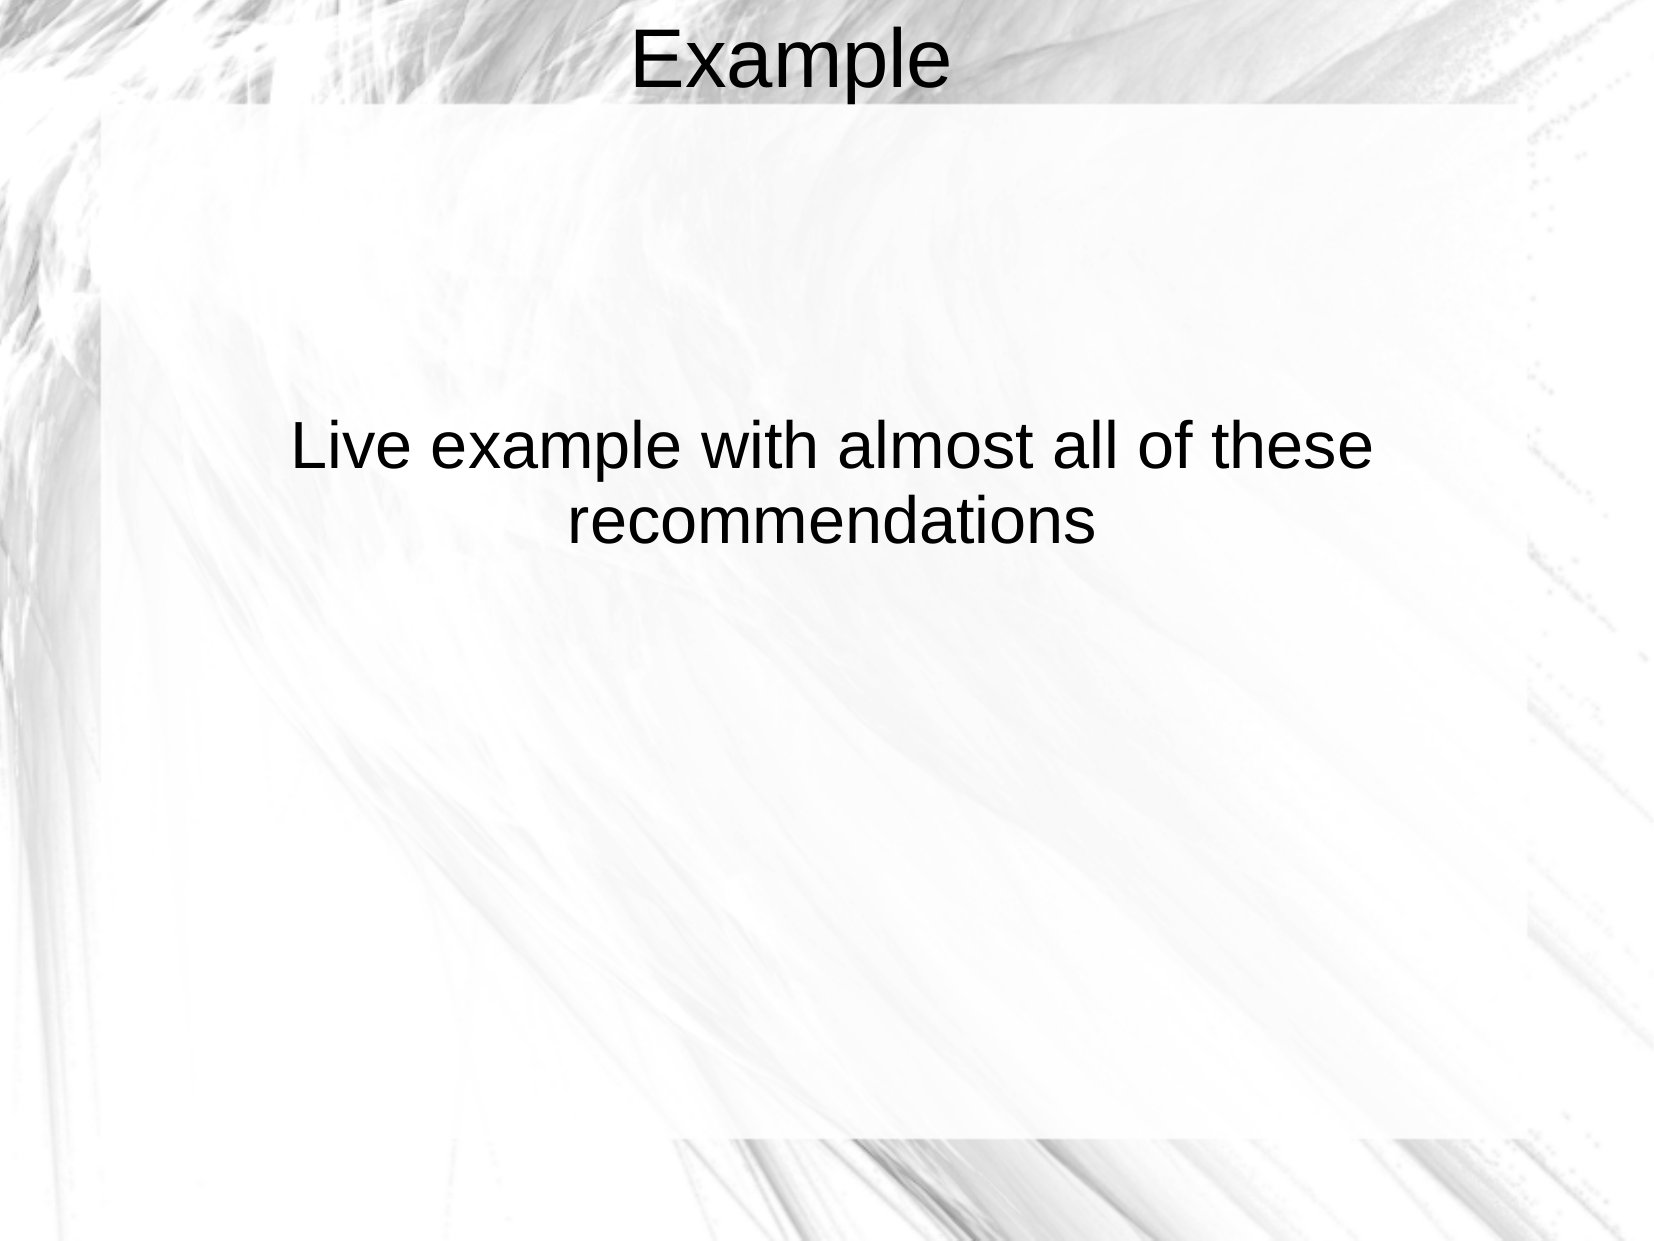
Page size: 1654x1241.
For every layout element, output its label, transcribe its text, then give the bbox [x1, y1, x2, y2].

title Example [47, 0, 1536, 119]
list Live example with almost all of these recommendations [88, 303, 1577, 1123]
picture [0, 0, 1654, 1241]
